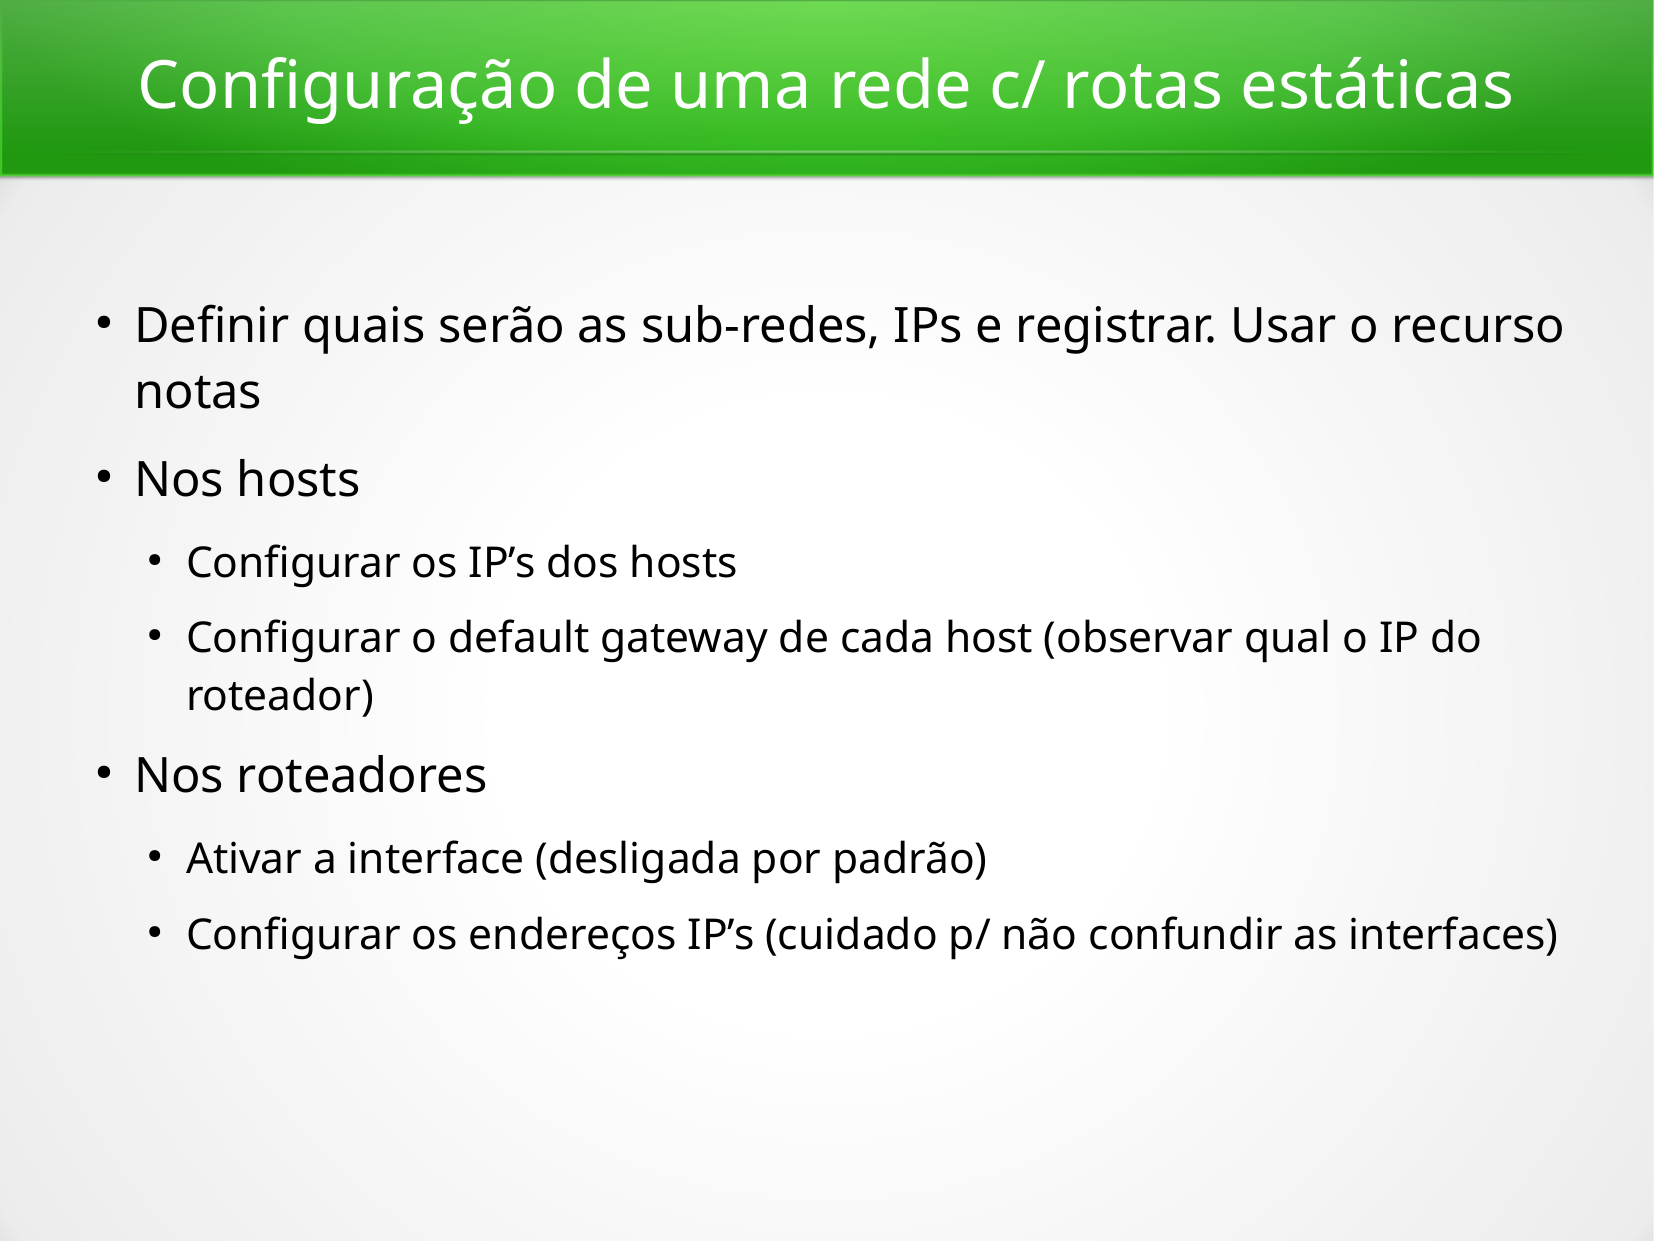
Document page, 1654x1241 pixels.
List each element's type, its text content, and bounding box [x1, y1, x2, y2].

title Configuração de uma rede c/ rotas estáticas [82, 11, 1571, 154]
list Definir quais serão as sub-redes, IPs e registrar. Usar o recurso notas Nos hosts Configurar os IP’s dos hosts Configurar o default gateway de cada host (observar qual o IP do roteador) Nos roteadores Ativar a interface (desligada por padrão) Configurar os endereços IP’s (cuidado p/ não confundir as interfaces) [82, 290, 1571, 1010]
picture [0, 0, 1654, 1241]
